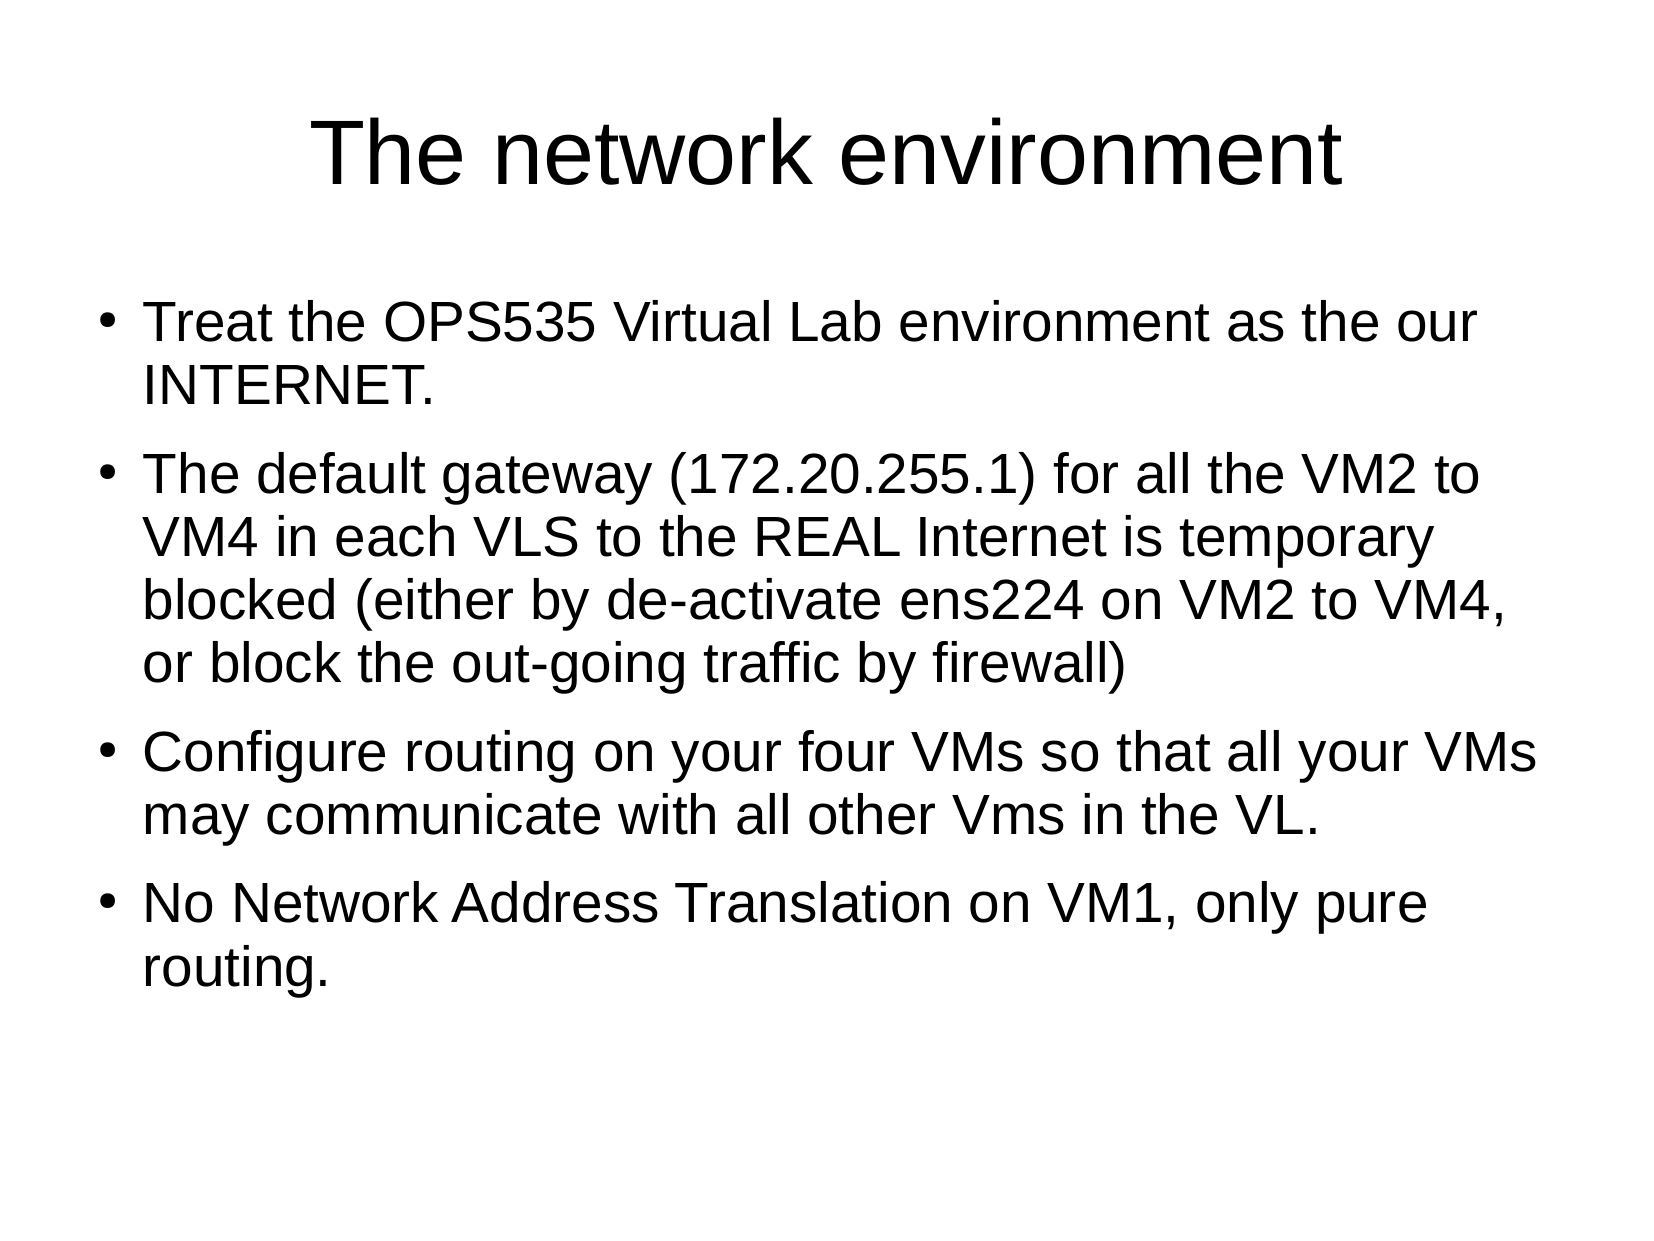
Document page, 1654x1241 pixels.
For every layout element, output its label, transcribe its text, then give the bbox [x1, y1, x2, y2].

title The network environment [82, 49, 1571, 257]
list Treat the OPS535 Virtual Lab environment as the our INTERNET. The default gateway (172.20.255.1) for all the VM2 to VM4 in each VLS to the REAL Internet is temporary blocked (either by de-activate ens224 on VM2 to VM4, or block the out-going traffic by firewall) Configure routing on your four VMs so that all your VMs may communicate with all other Vms in the VL. No Network Address Translation on VM1, only pure routing. [82, 290, 1571, 1010]
